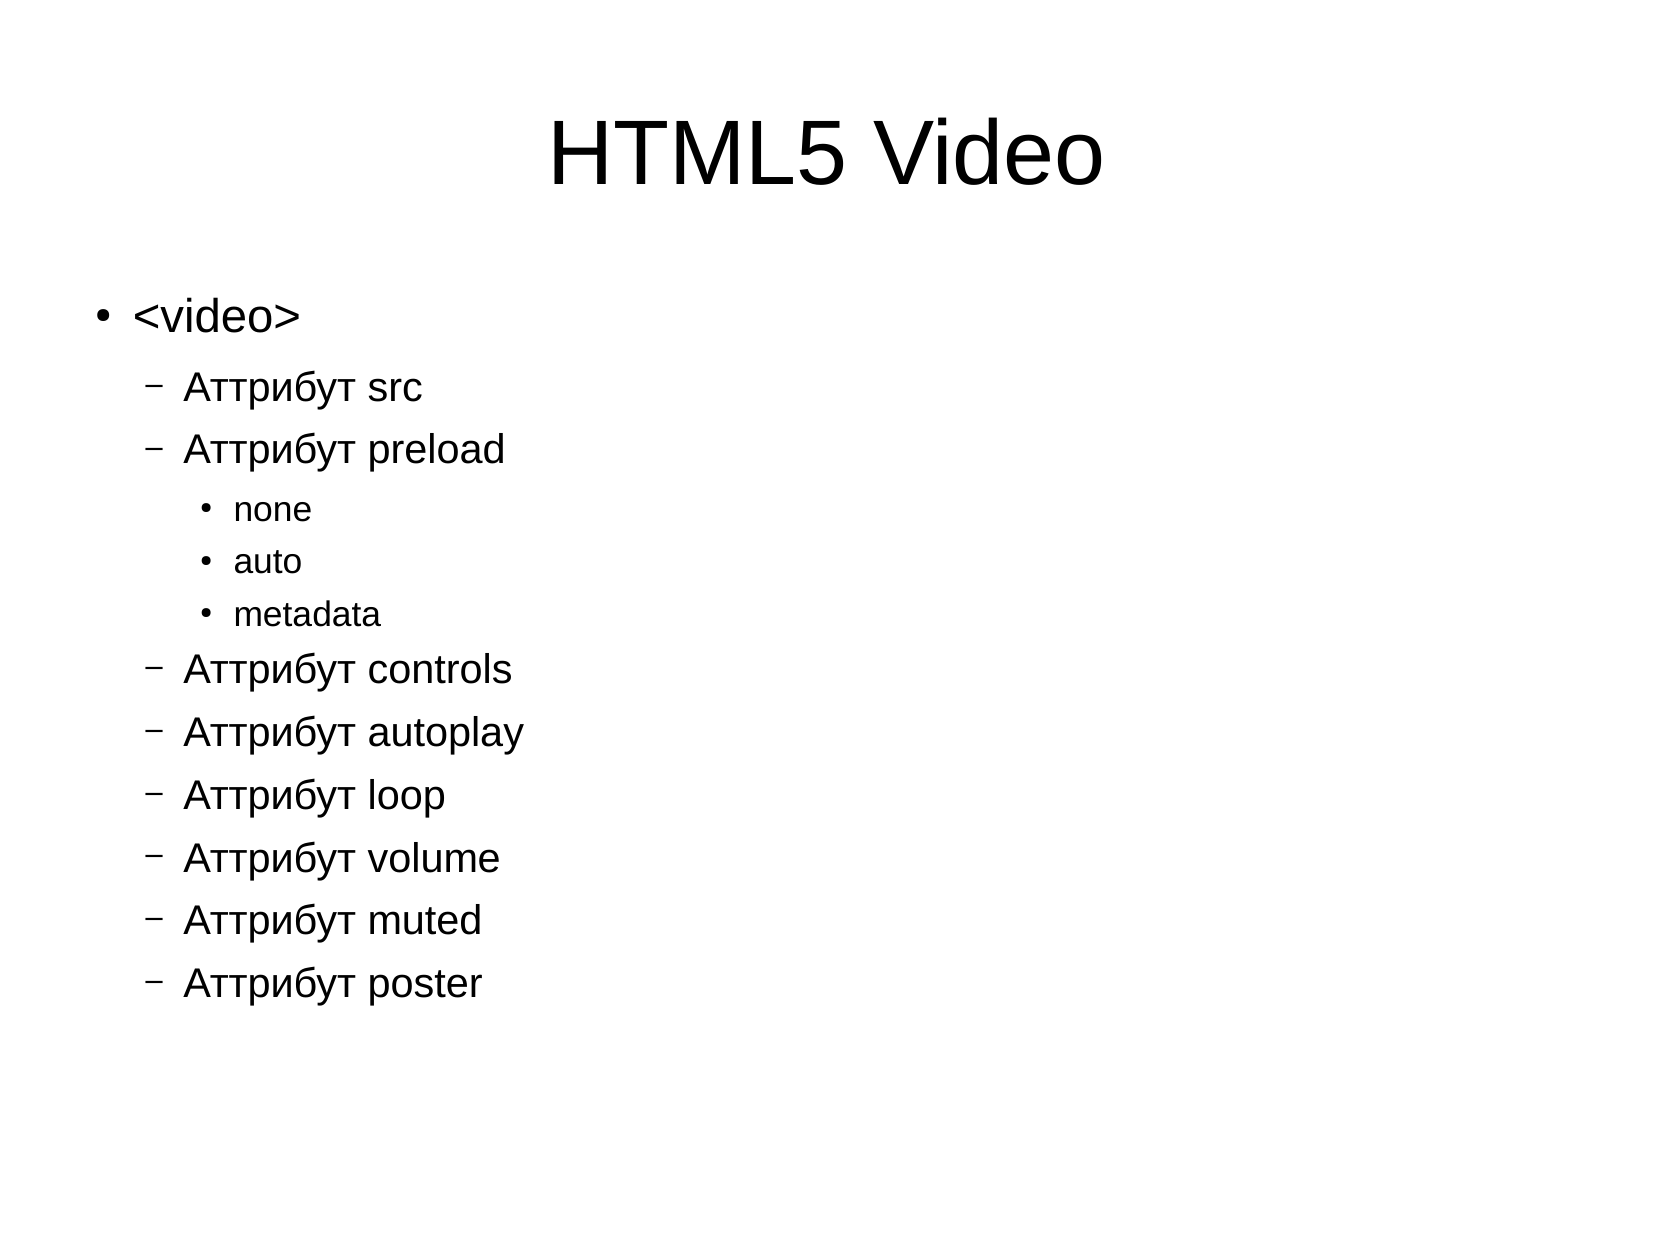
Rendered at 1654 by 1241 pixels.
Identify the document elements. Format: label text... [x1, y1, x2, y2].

title HTML5 Video [82, 49, 1571, 257]
list <video> Аттрибут src Аттрибут preload none auto metadata Аттрибут controls Аттрибут autoplay Аттрибут loop Аттрибут volume Аттрибут muted Аттрибут poster [82, 290, 1571, 1010]
